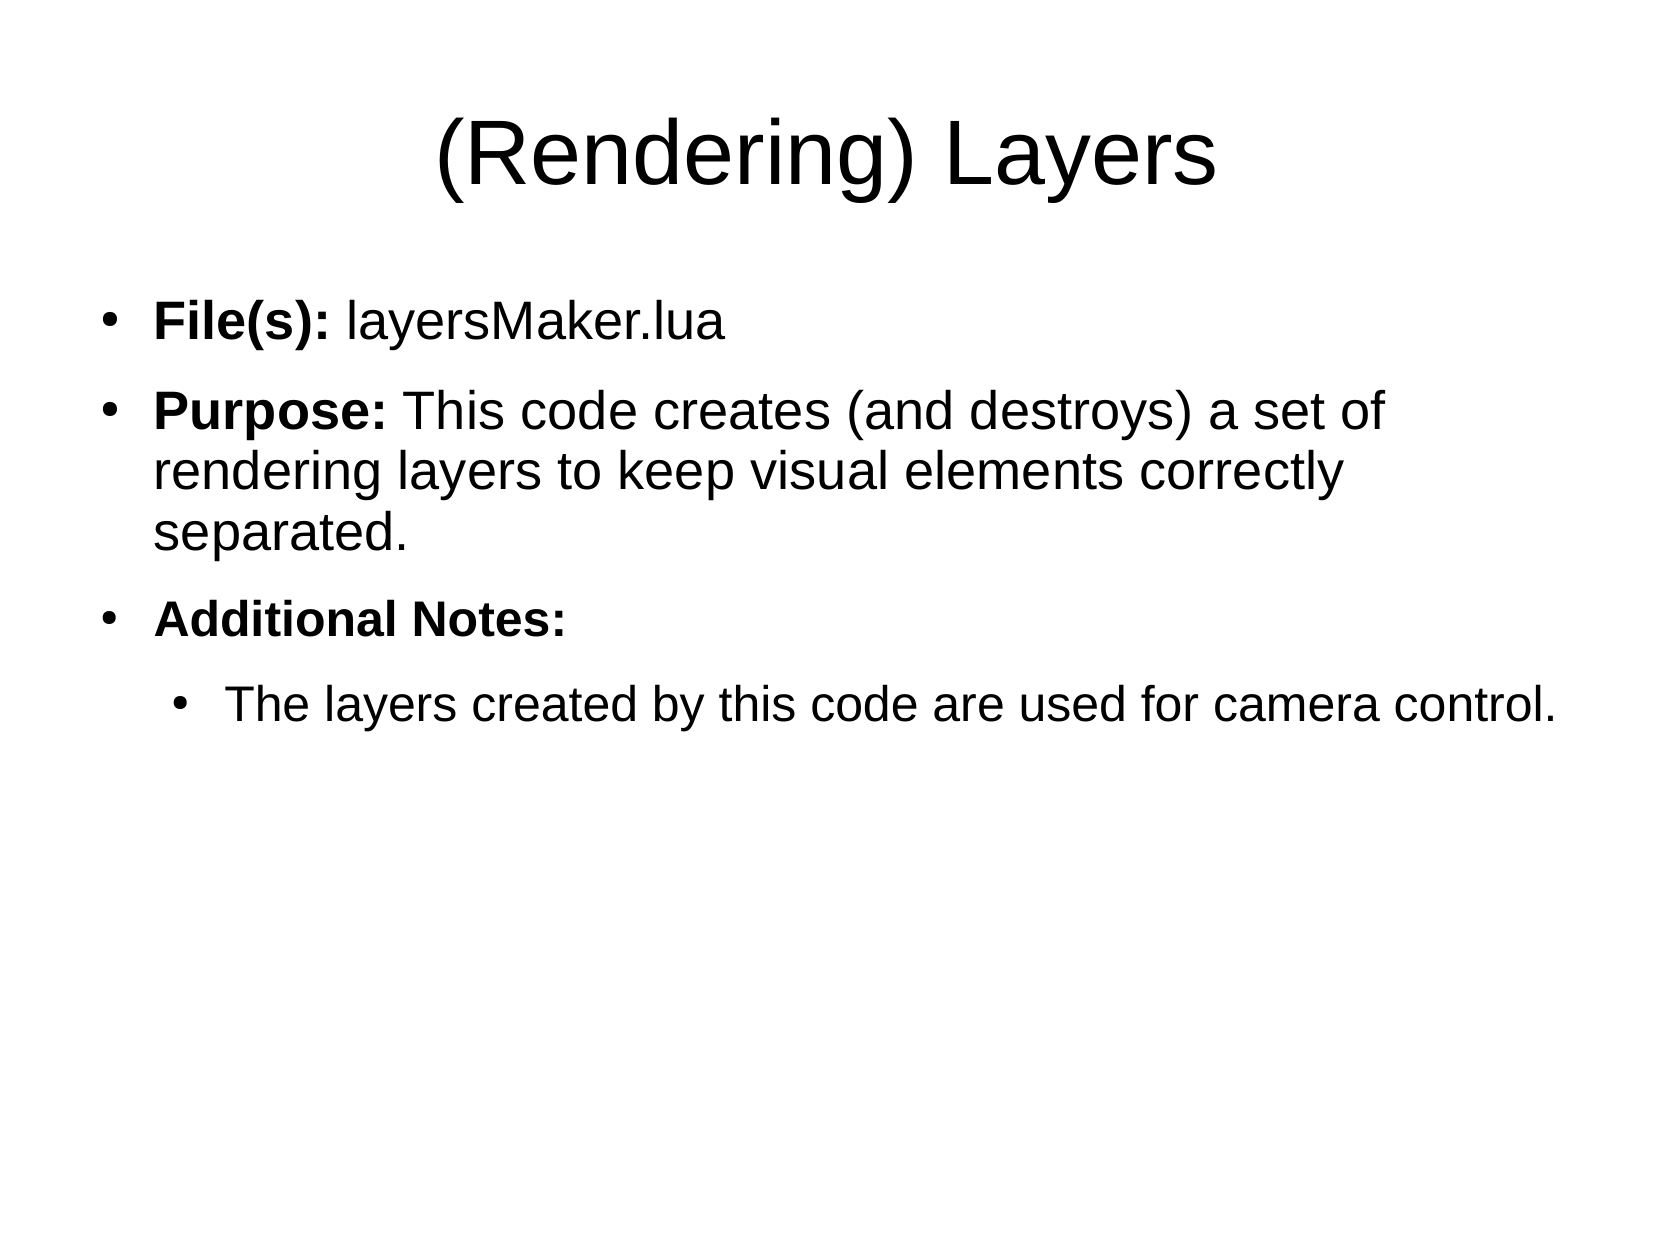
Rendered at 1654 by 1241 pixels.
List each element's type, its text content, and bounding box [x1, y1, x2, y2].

list File(s): layersMaker.lua Purpose: This code creates (and destroys) a set of rendering layers to keep visual elements correctly separated. Additional Notes: The layers created by this code are used for camera control. [82, 290, 1571, 1109]
title (Rendering) Layers [82, 49, 1571, 257]
